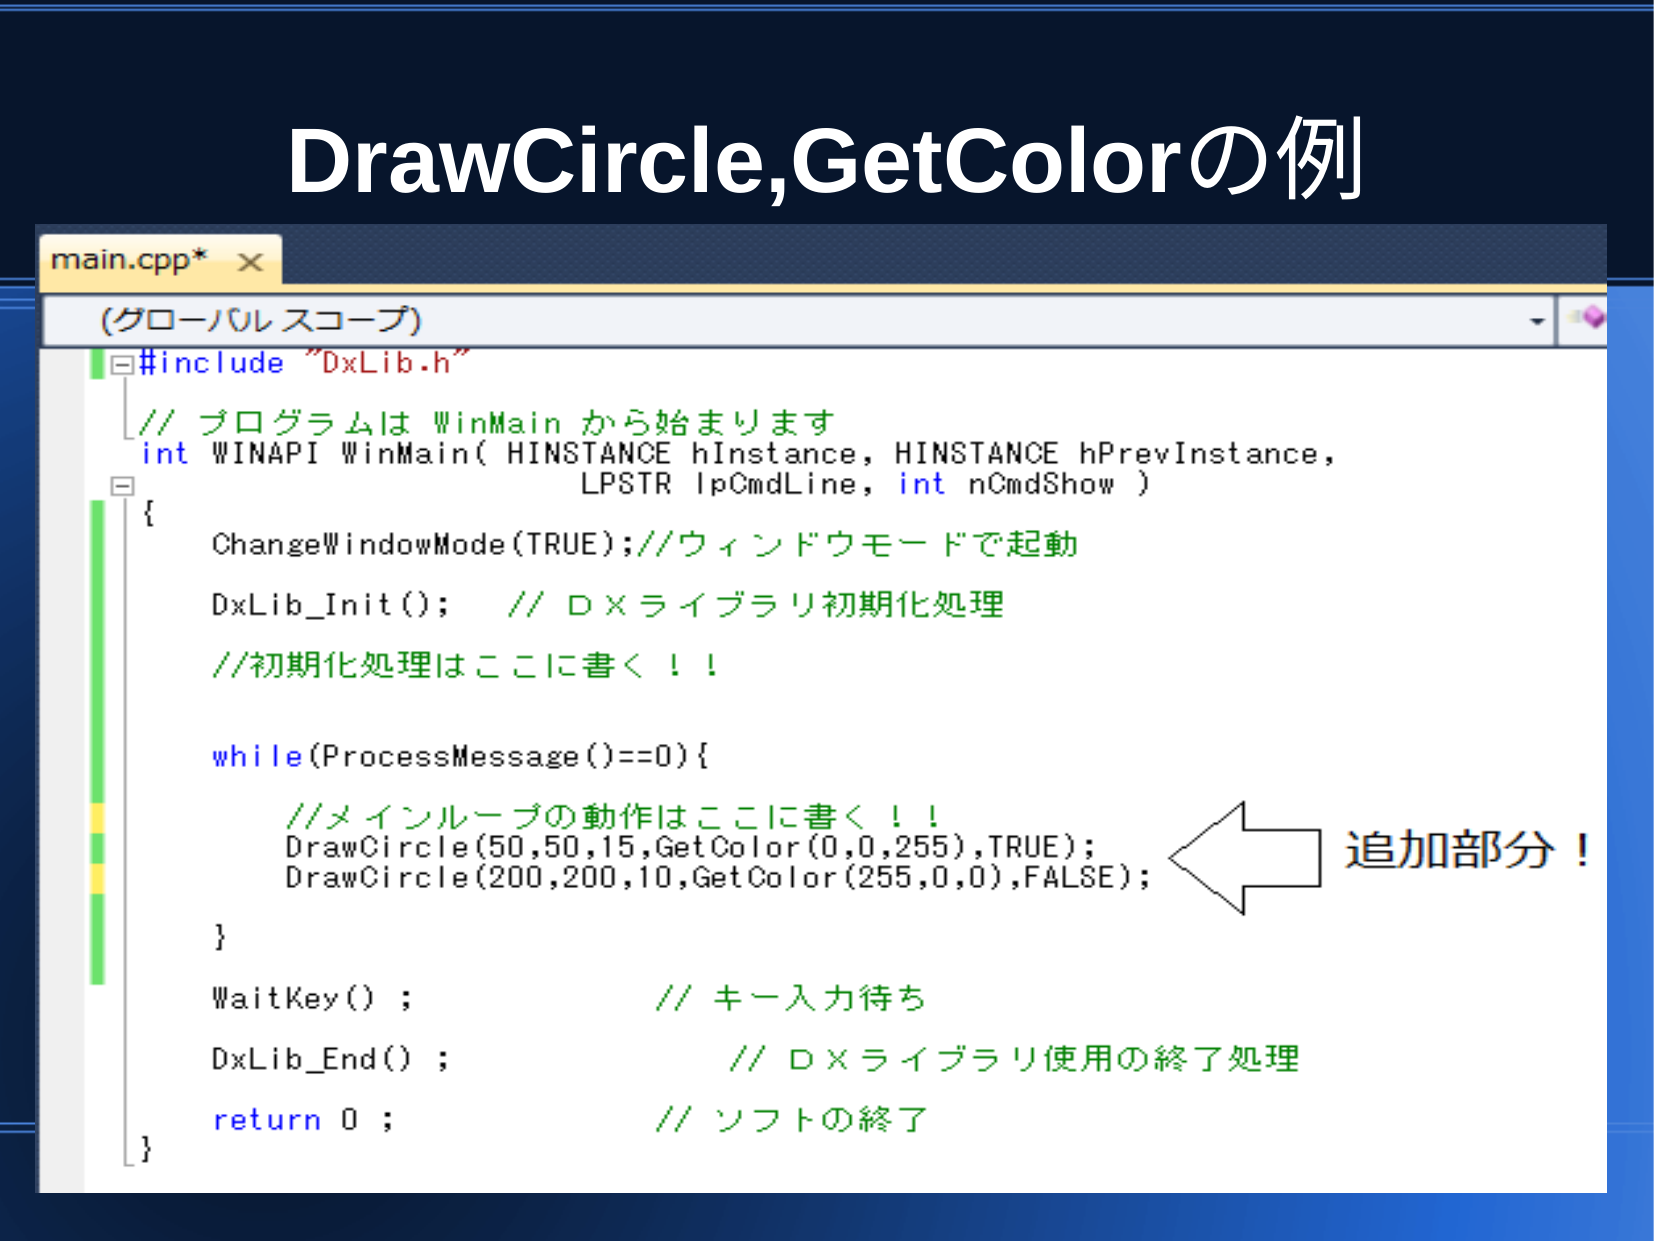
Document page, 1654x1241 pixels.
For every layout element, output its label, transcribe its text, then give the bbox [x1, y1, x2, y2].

title DrawCircle,GetColorの例 [82, 49, 1571, 224]
picture [0, 0, 1654, 1241]
